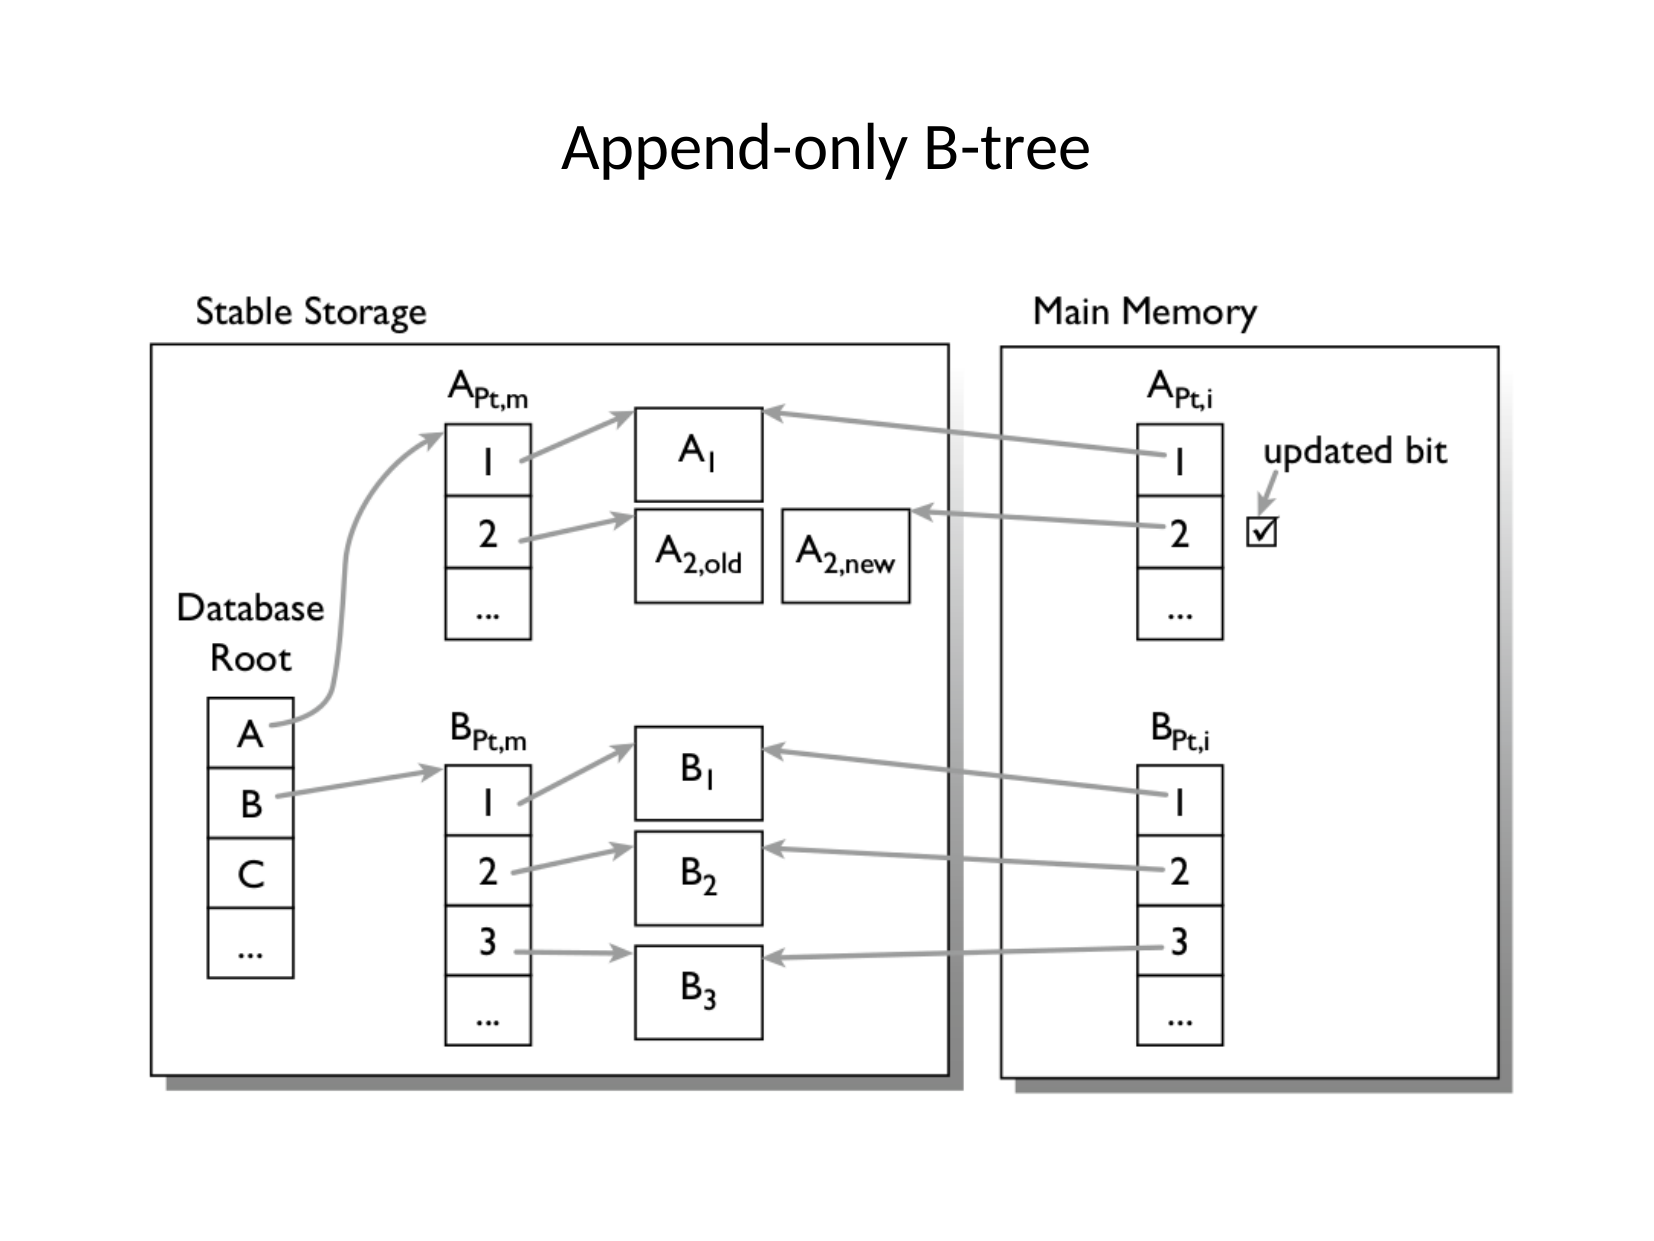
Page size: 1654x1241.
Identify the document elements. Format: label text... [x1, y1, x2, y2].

title Append-only B-tree [82, 49, 1571, 257]
picture [112, 280, 1532, 1114]
